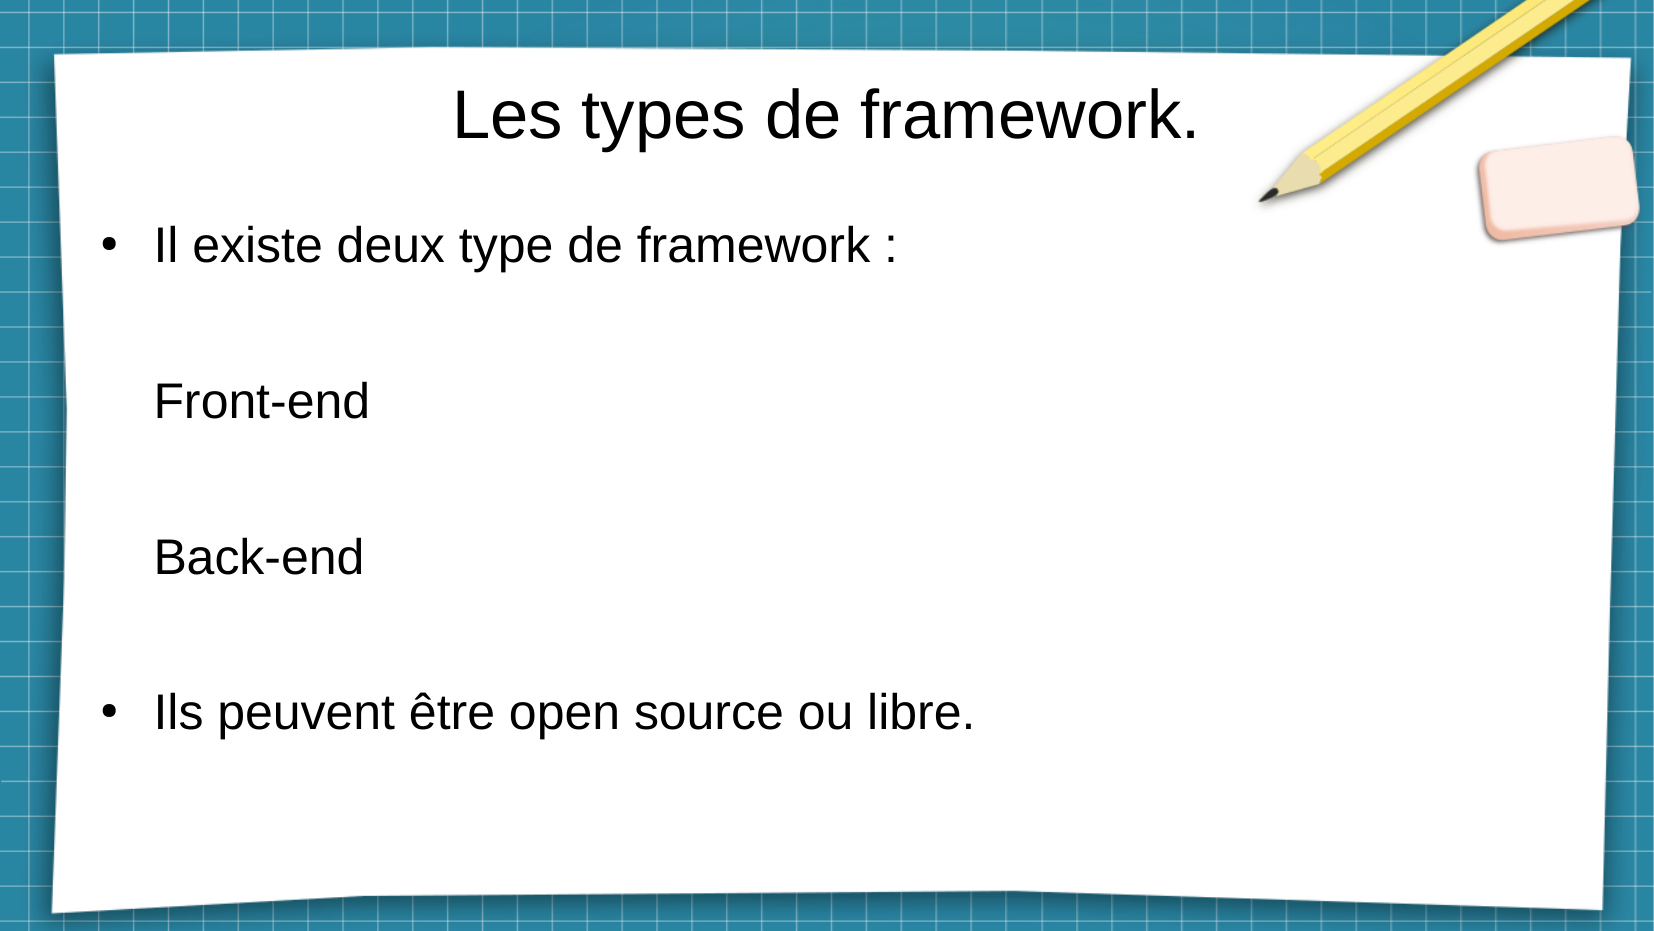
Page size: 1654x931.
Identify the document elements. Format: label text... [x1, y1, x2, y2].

title Les types de framework. [82, 37, 1571, 193]
list Il existe deux type de framework : Front-end Back-end Ils peuvent être open source ou libre. [82, 217, 1571, 758]
picture [0, 0, 1654, 931]
